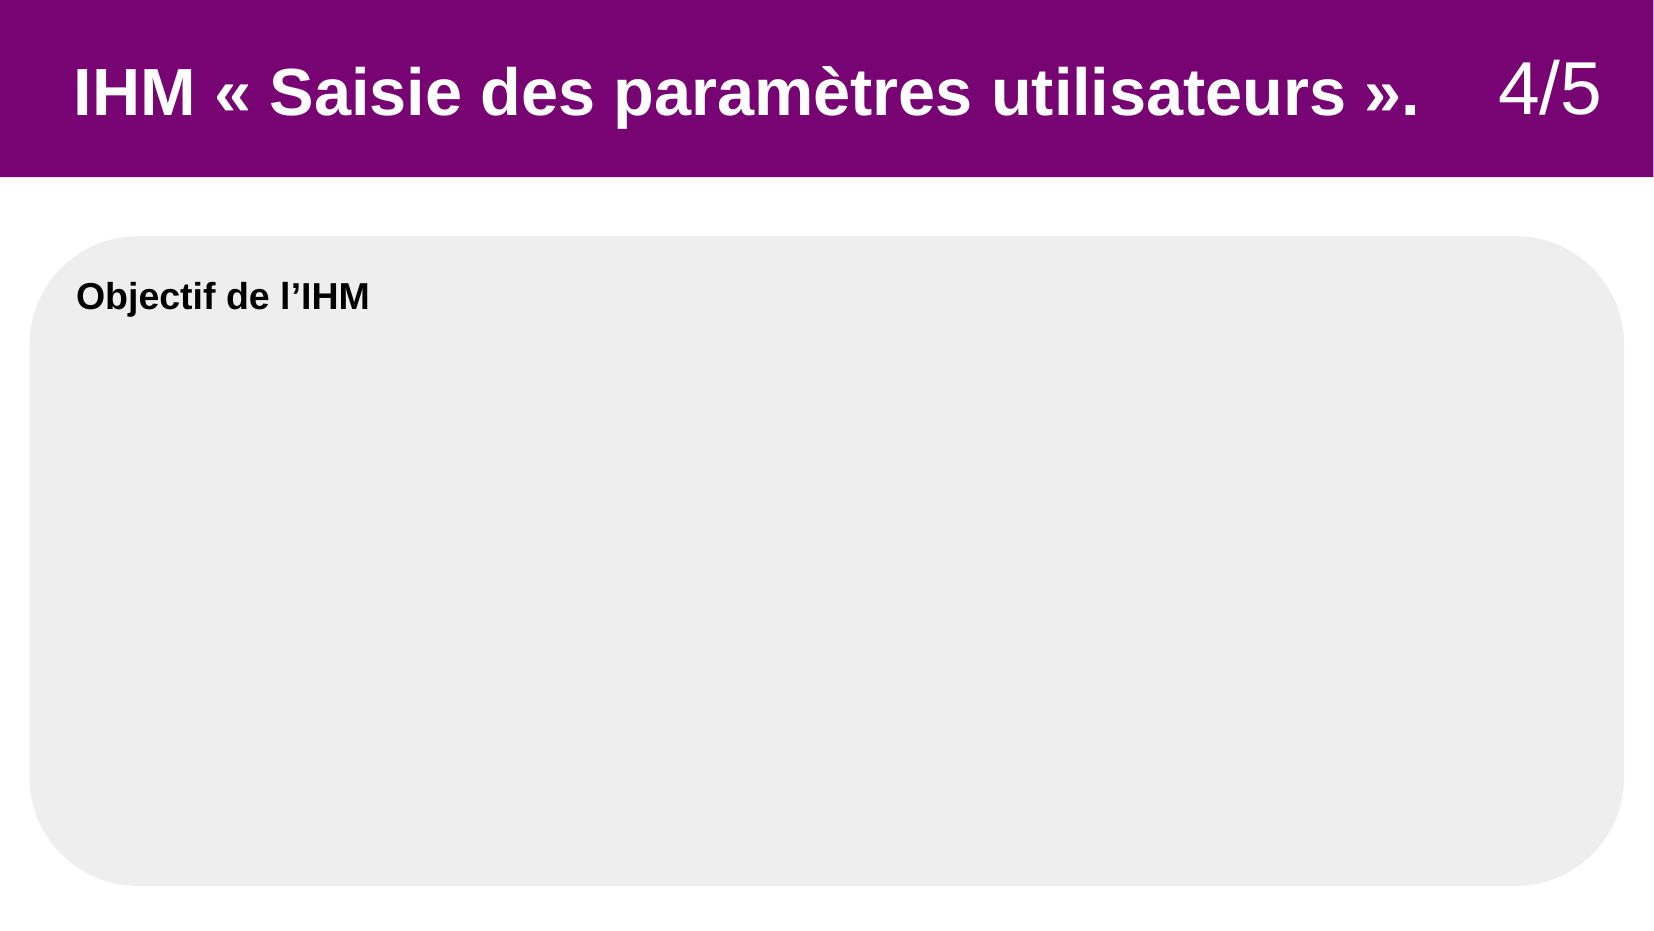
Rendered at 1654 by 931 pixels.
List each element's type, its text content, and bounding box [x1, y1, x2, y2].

text_box [0, 0, 1476, 178]
text_box 4/5 [1476, 0, 1625, 178]
text_box [1625, 0, 1654, 178]
text_box Objectif de l’IHM [29, 236, 1625, 886]
text_box IHM « Saisie des paramètres utilisateurs ». [59, 47, 1476, 138]
